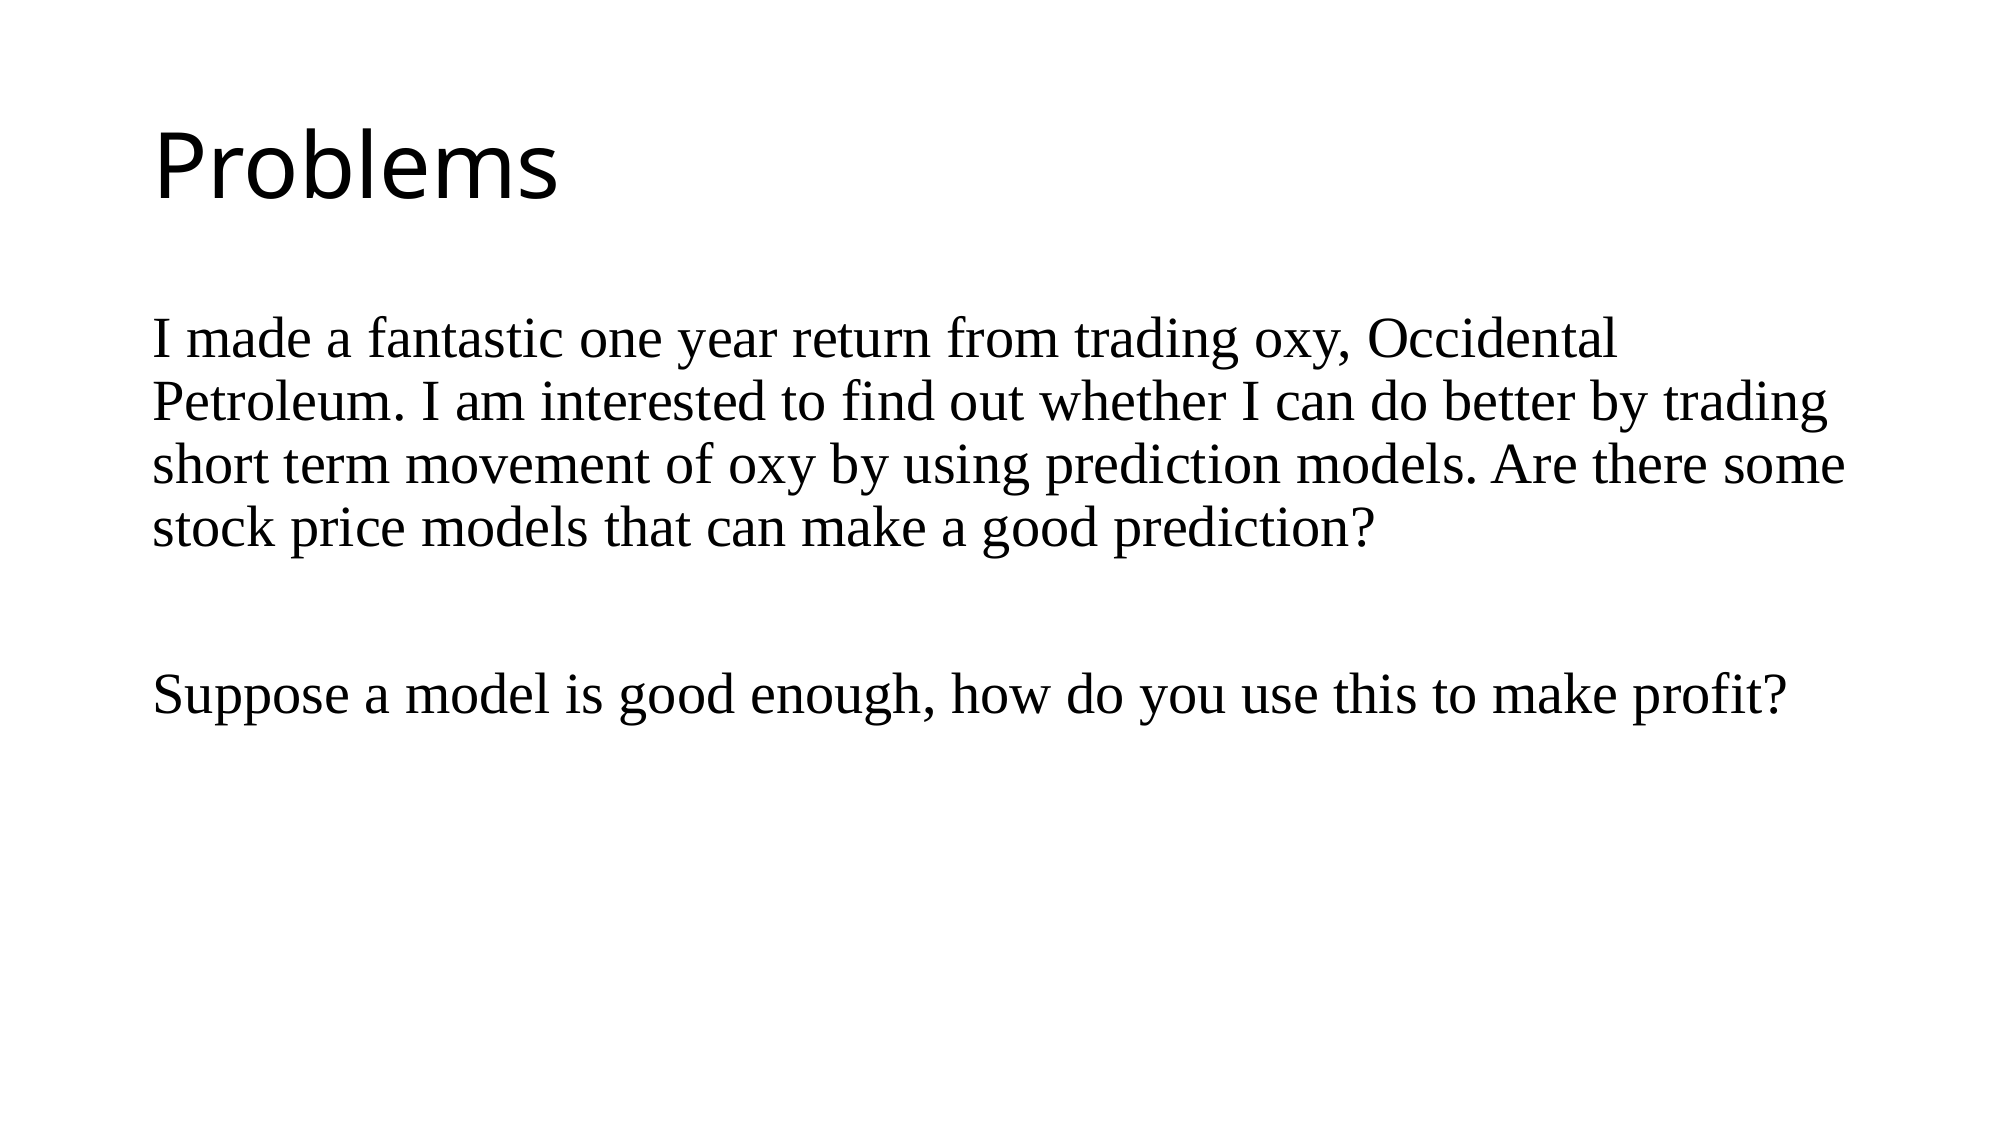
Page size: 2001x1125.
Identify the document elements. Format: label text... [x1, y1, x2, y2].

title Problems [137, 59, 1863, 278]
list I made a fantastic one year return from trading oxy, Occidental Petroleum. I am interested to find out whether I can do better by trading short term movement of oxy by using prediction models. Are there some stock price models that can make a good prediction? Suppose a model is good enough, how do you use this to make profit? [137, 299, 1863, 1014]
